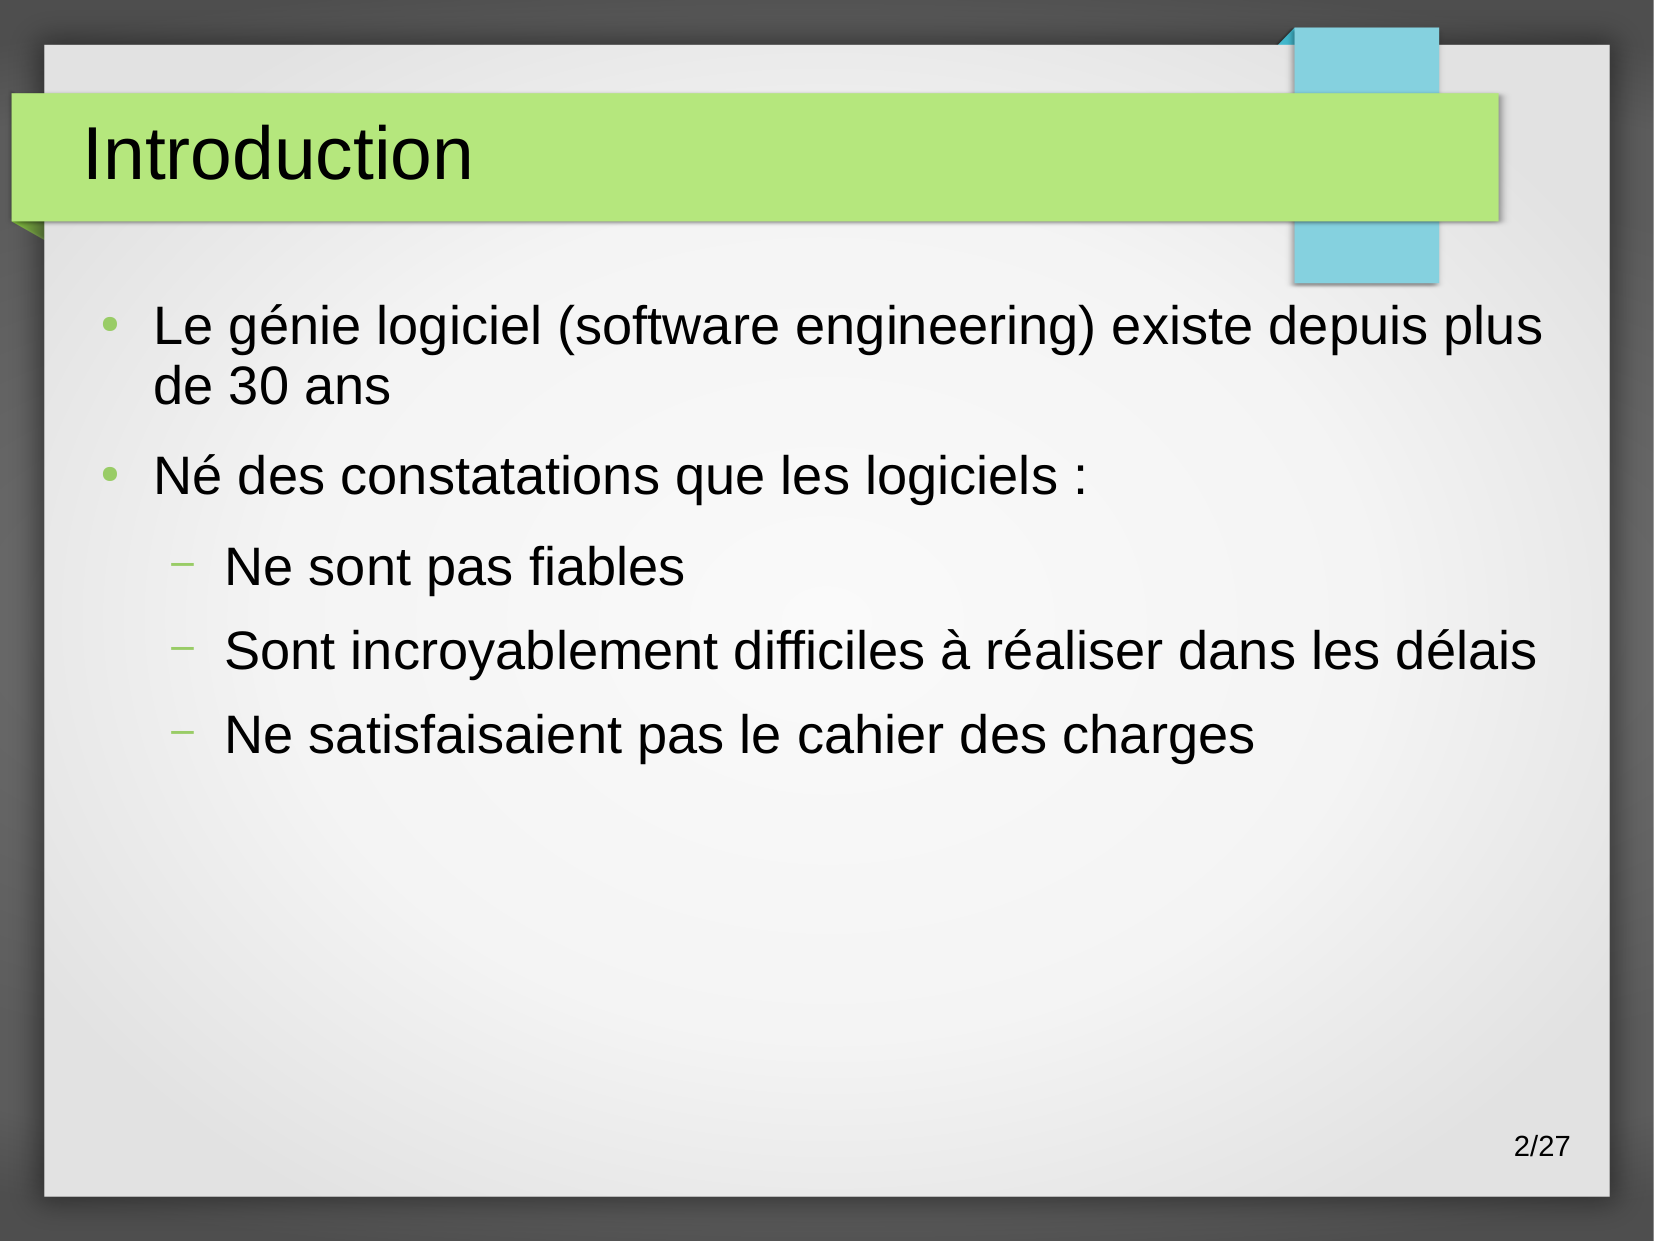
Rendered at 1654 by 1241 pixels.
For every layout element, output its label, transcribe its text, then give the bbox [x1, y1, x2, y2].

title Introduction [82, 94, 1264, 213]
list Le génie logiciel (software engineering) existe depuis plus de 30 ans Né des constatations que les logiciels : Ne sont pas fiables Sont incroyablement difficiles à réaliser dans les délais Ne satisfaisaient pas le cahier des charges [82, 295, 1571, 1015]
picture [0, 0, 1654, 1241]
